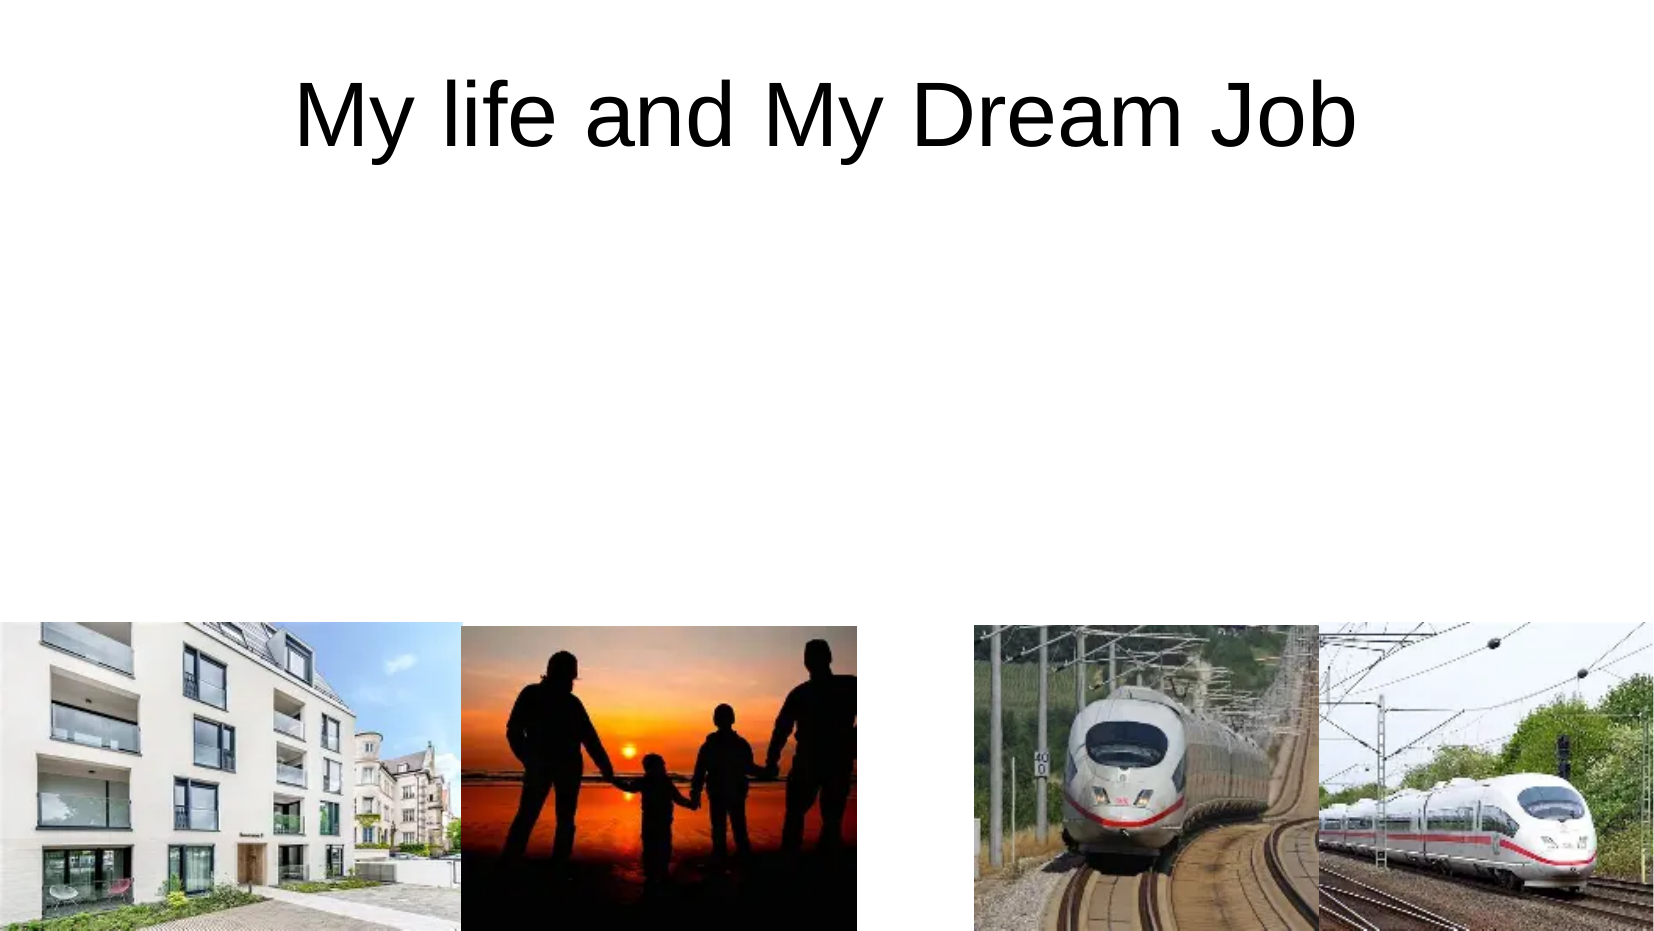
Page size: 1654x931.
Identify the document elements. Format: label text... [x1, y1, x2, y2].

picture [974, 622, 1654, 931]
picture [0, 622, 857, 931]
title My life and My Dream Job [82, 37, 1571, 193]
